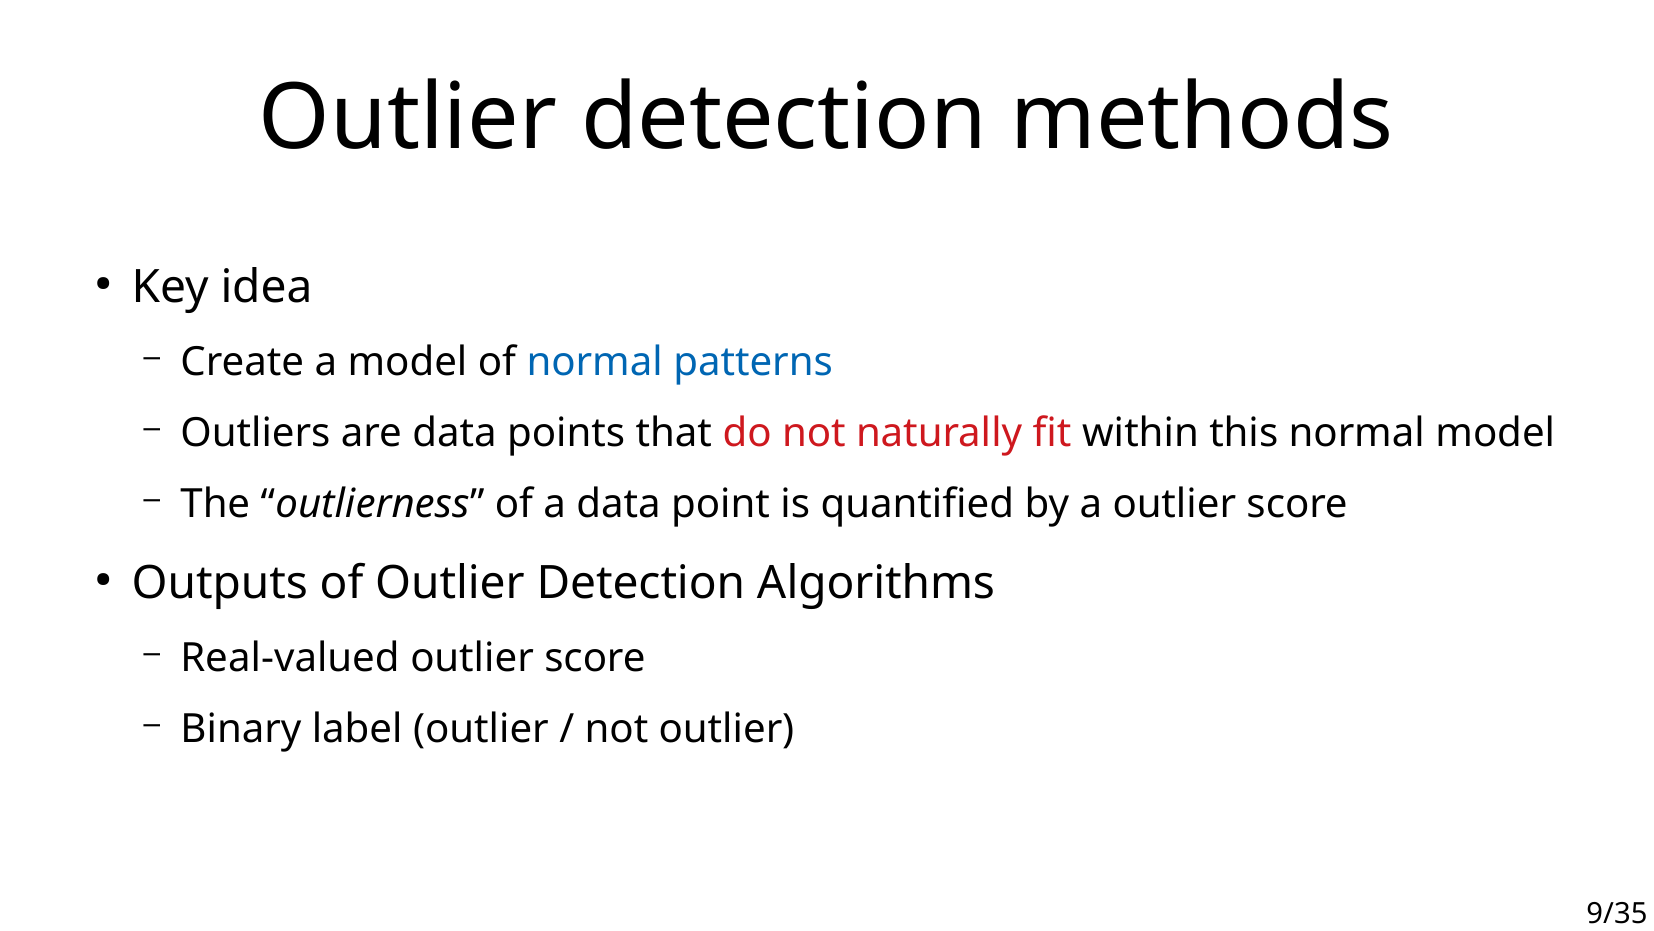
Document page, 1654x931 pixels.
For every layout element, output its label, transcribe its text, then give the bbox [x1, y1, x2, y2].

title Outlier detection methods [82, 1, 1571, 226]
list Key idea Create a model of normal patterns Outliers are data points that do not naturally fit within this normal model The “outlierness” of a data point is quantified by a outlier score Outputs of Outlier Detection Algorithms Real-valued outlier score Binary label (outlier / not outlier) [82, 253, 1571, 793]
